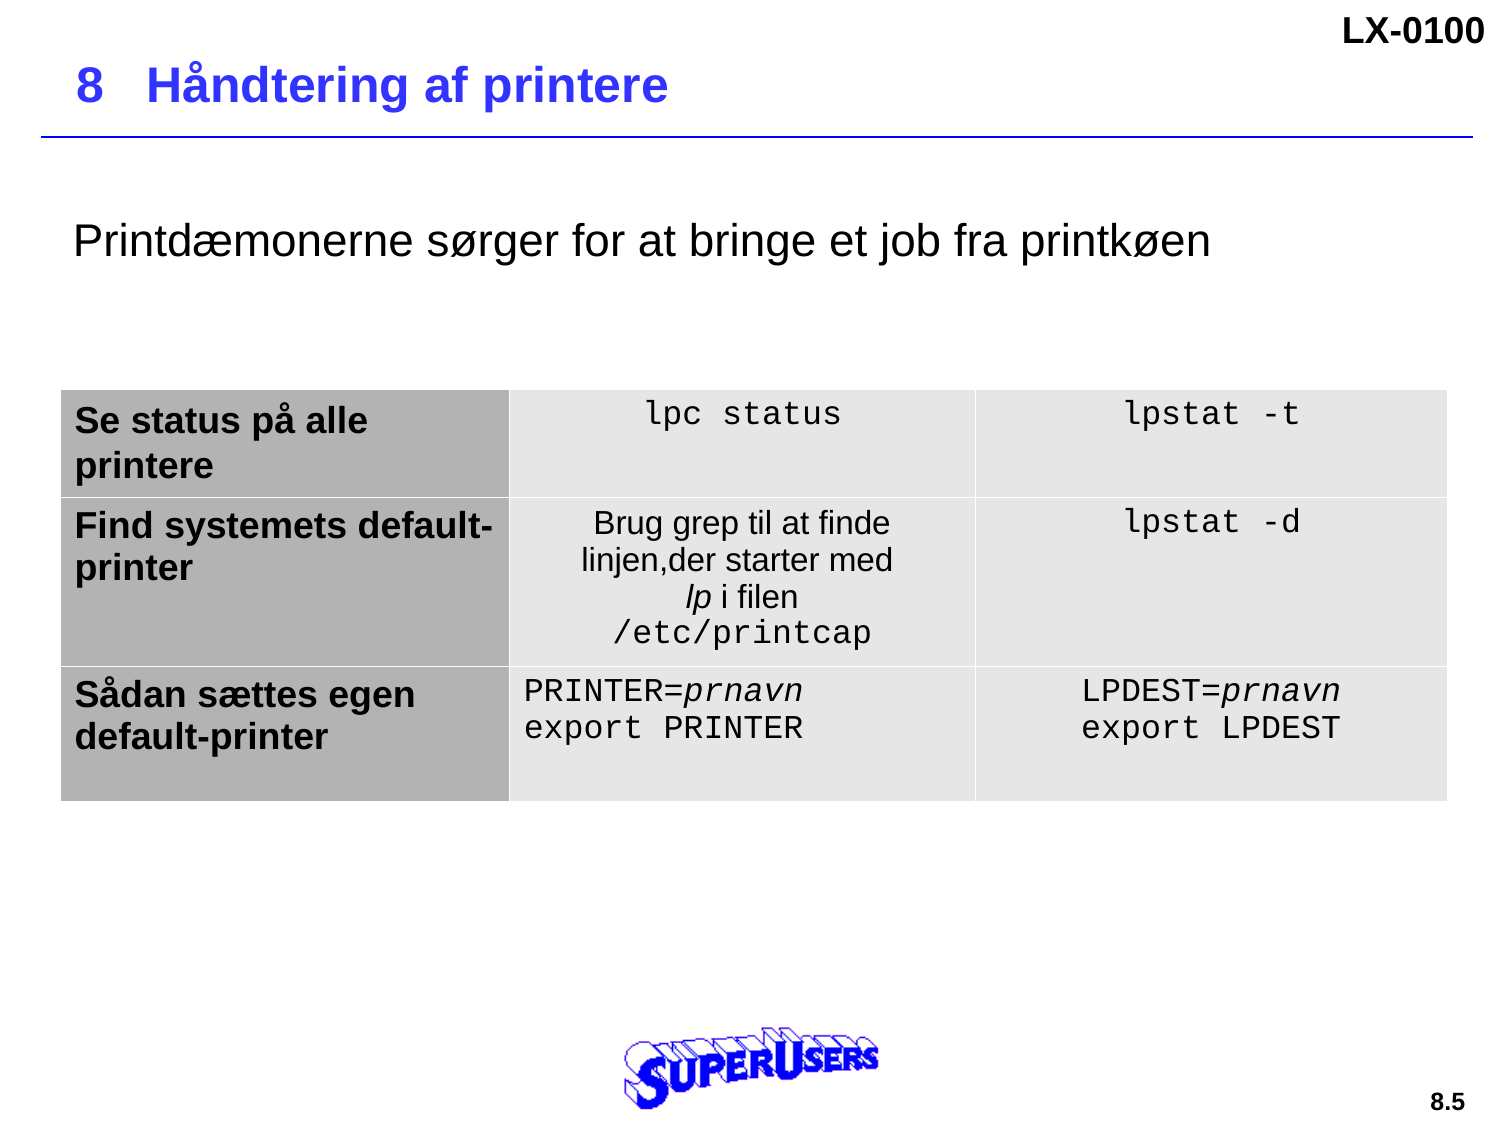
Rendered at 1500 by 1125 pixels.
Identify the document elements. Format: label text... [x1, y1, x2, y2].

picture [620, 1023, 880, 1111]
table_cell LPDEST=prnavn export LPDEST [976, 667, 1447, 801]
table_cell Sådan sættes egen default-printer [61, 667, 509, 801]
table_header lpstat -t [976, 390, 1447, 497]
table_cell PRINTER=prnavn export PRINTER [510, 667, 975, 801]
table_cell Find systemets default-printer [61, 498, 509, 666]
table_header Se status på alle printere [61, 390, 509, 497]
table_cell lpstat -d [976, 498, 1447, 666]
table_header lpc status [510, 390, 975, 497]
table_cell Brug grep til at finde linjen,der starter med lp i filen /etc/printcap [510, 498, 975, 666]
list Printdæmonerne sørger for at bringe et job fra printkøen [59, 209, 1388, 325]
title 8 Håndtering af printere [76, 39, 1424, 126]
